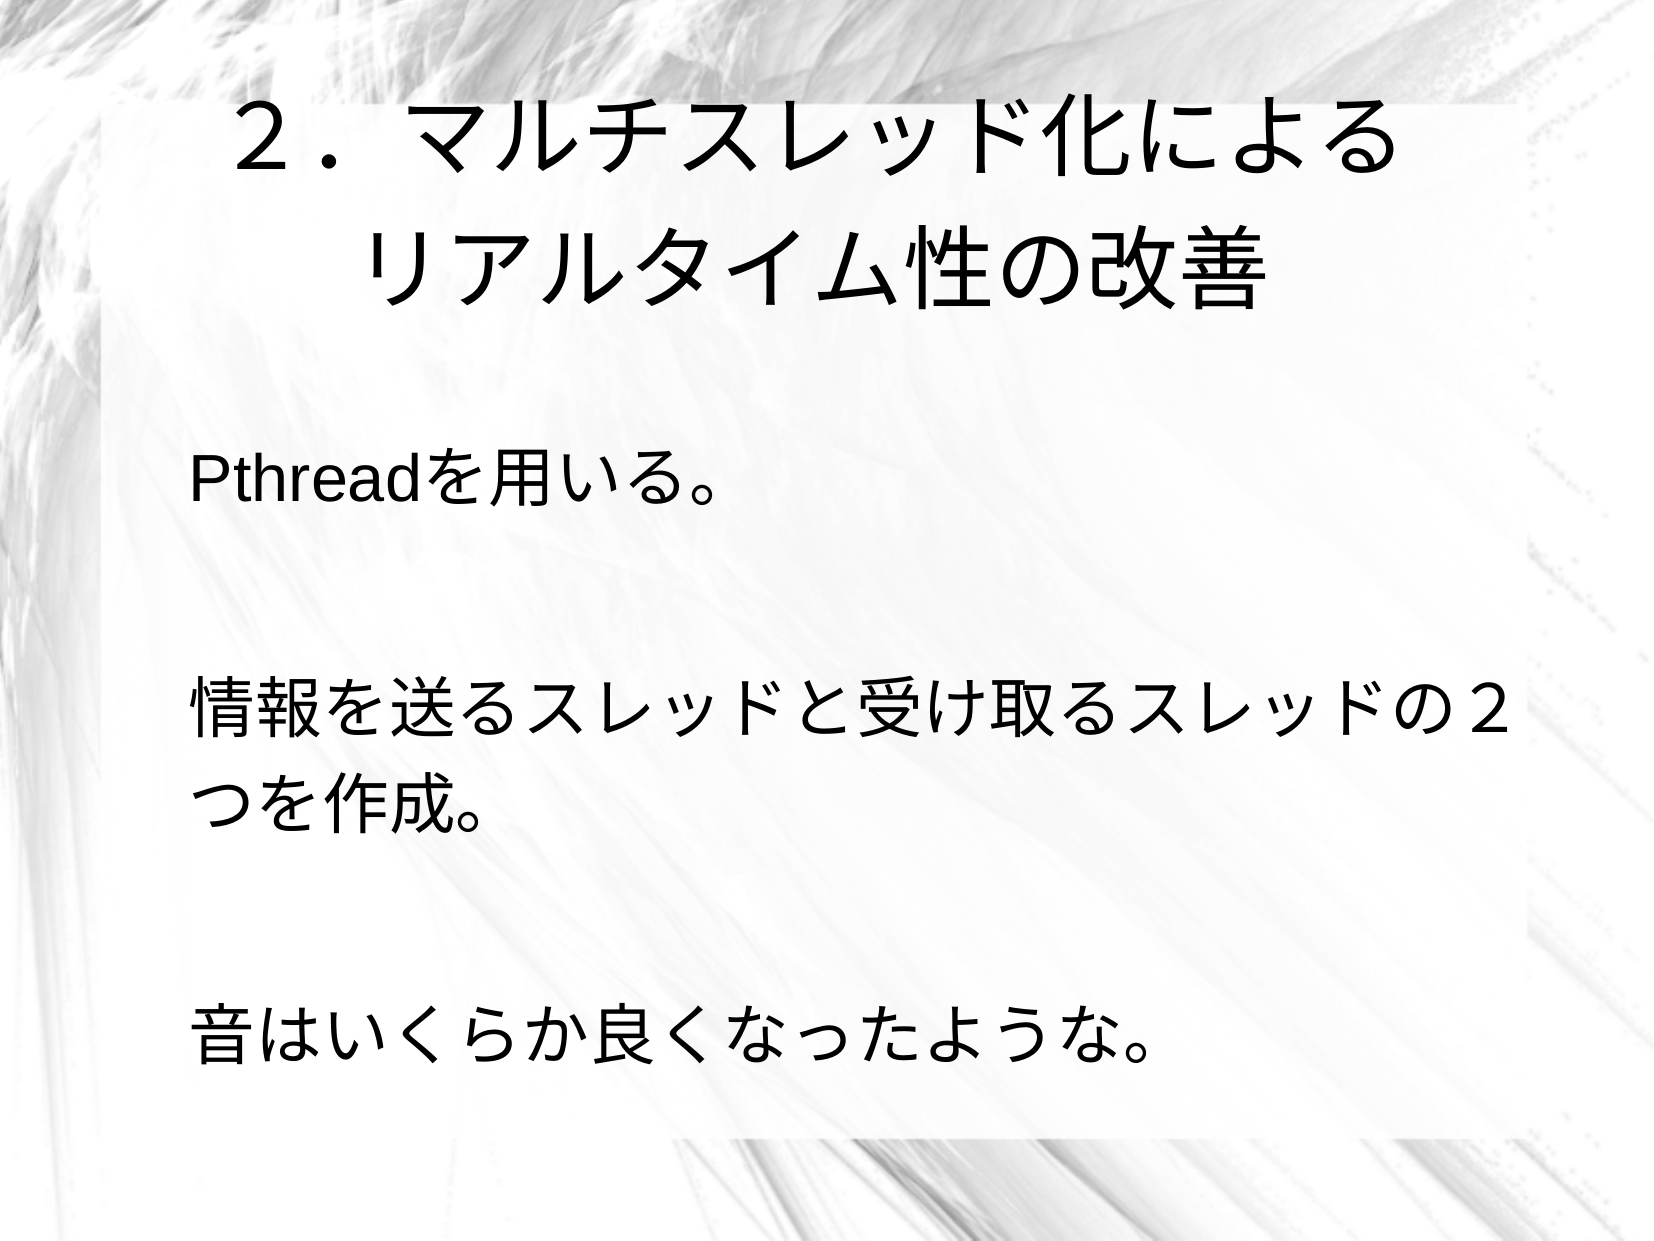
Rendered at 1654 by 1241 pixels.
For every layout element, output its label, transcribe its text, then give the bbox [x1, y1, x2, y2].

picture [0, 0, 1654, 1241]
title ２．マルチスレッド化による リアルタイム性の改善 [118, 97, 1506, 295]
list Pthreadを用いる。 情報を送るスレッドと受け取るスレッドの２つを作成。 音はいくらか良くなったような。 [118, 319, 1571, 1241]
